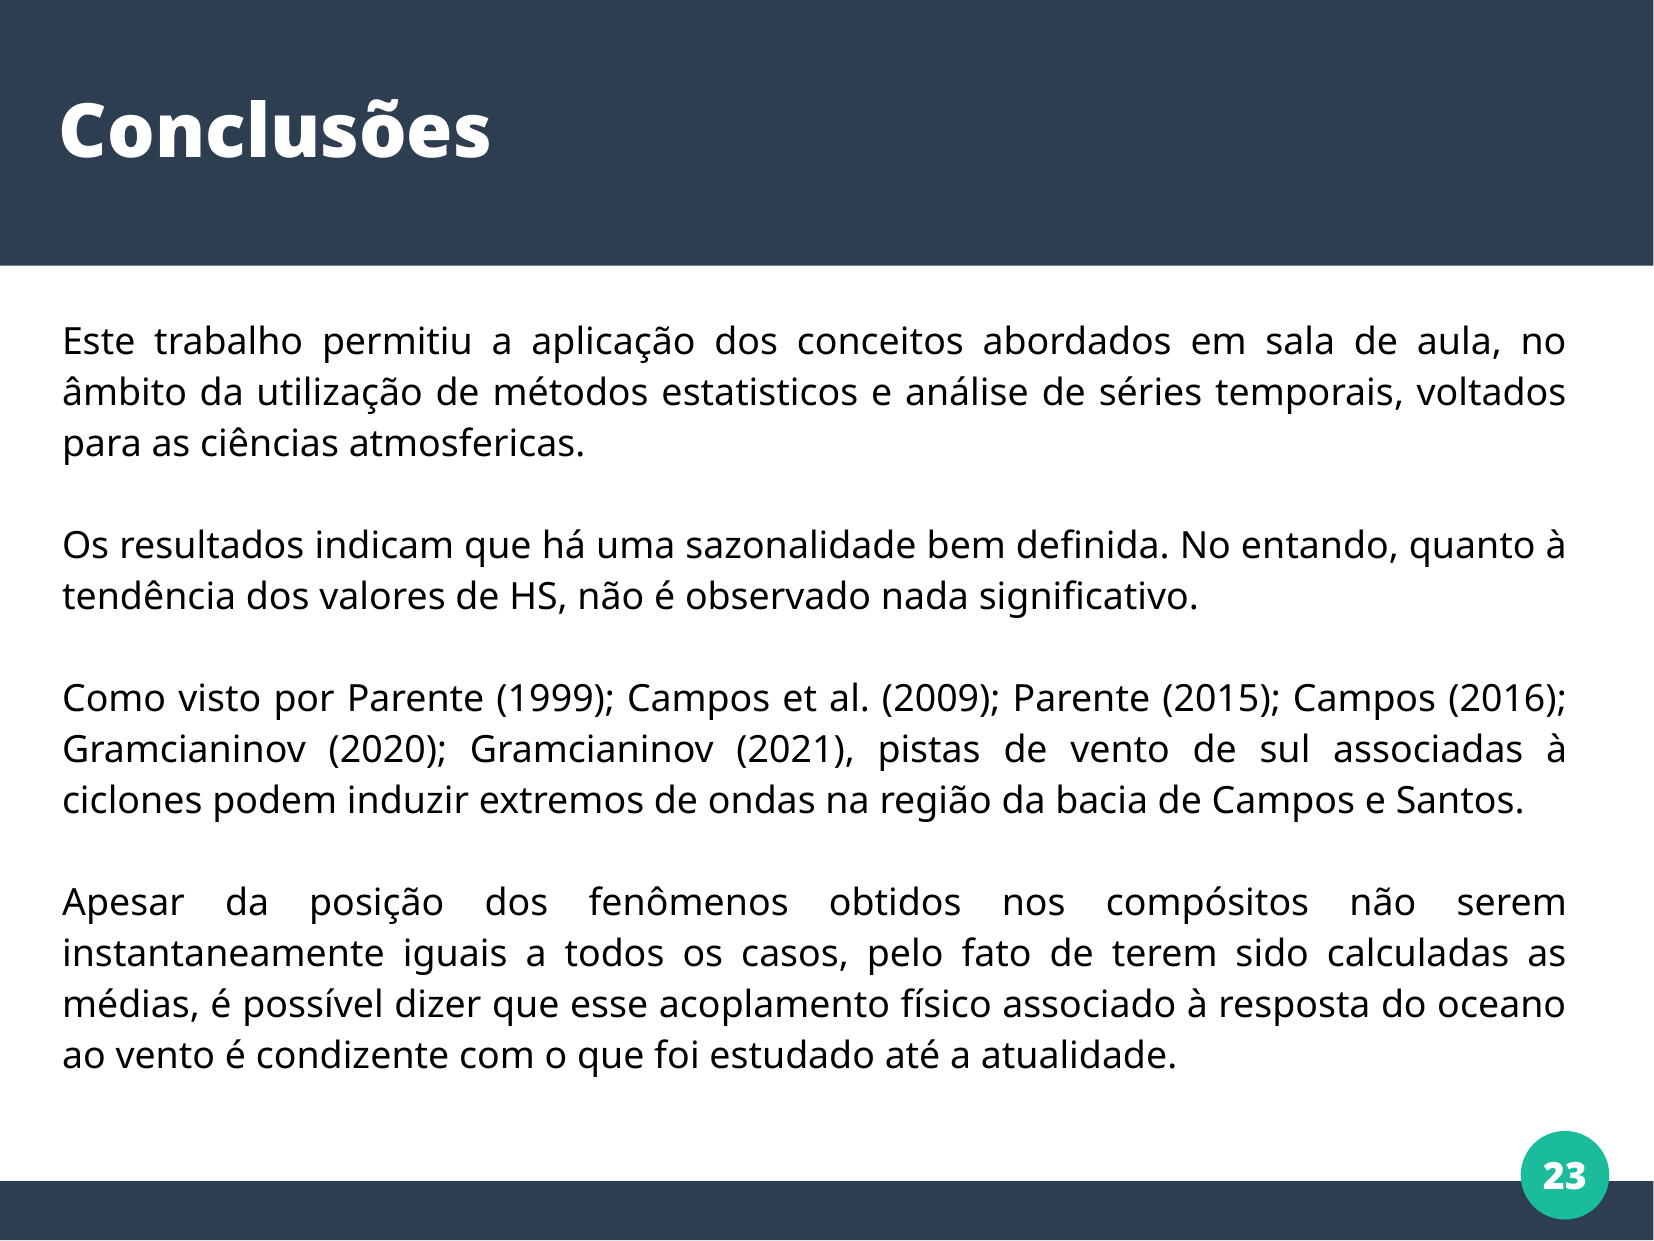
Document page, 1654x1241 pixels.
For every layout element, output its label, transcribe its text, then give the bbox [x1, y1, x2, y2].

text_box Este trabalho permitiu a aplicação dos conceitos abordados em sala de aula, no âmbito da utilização de métodos estatisticos e análise de séries temporais, voltados para as ciências atmosfericas. Os resultados indicam que há uma sazonalidade bem definida. No entando, quanto à tendência dos valores de HS, não é observado nada significativo. Como visto por Parente (1999); Campos et al. (2009); Parente (2015); Campos (2016); Gramcianinov (2020); Gramcianinov (2021), pistas de vento de sul associadas à ciclones podem induzir extremos de ondas na região da bacia de Campos e Santos. Apesar da posição dos fenômenos obtidos nos compósitos não serem instantaneamente iguais a todos os casos, pelo fato de terem sido calculadas as médias, é possível dizer que esse acoplamento físico associado à resposta do oceano ao vento é condizente com o que foi estudado até a atualidade. [47, 307, 1583, 1123]
title Conclusões [59, 49, 1595, 207]
